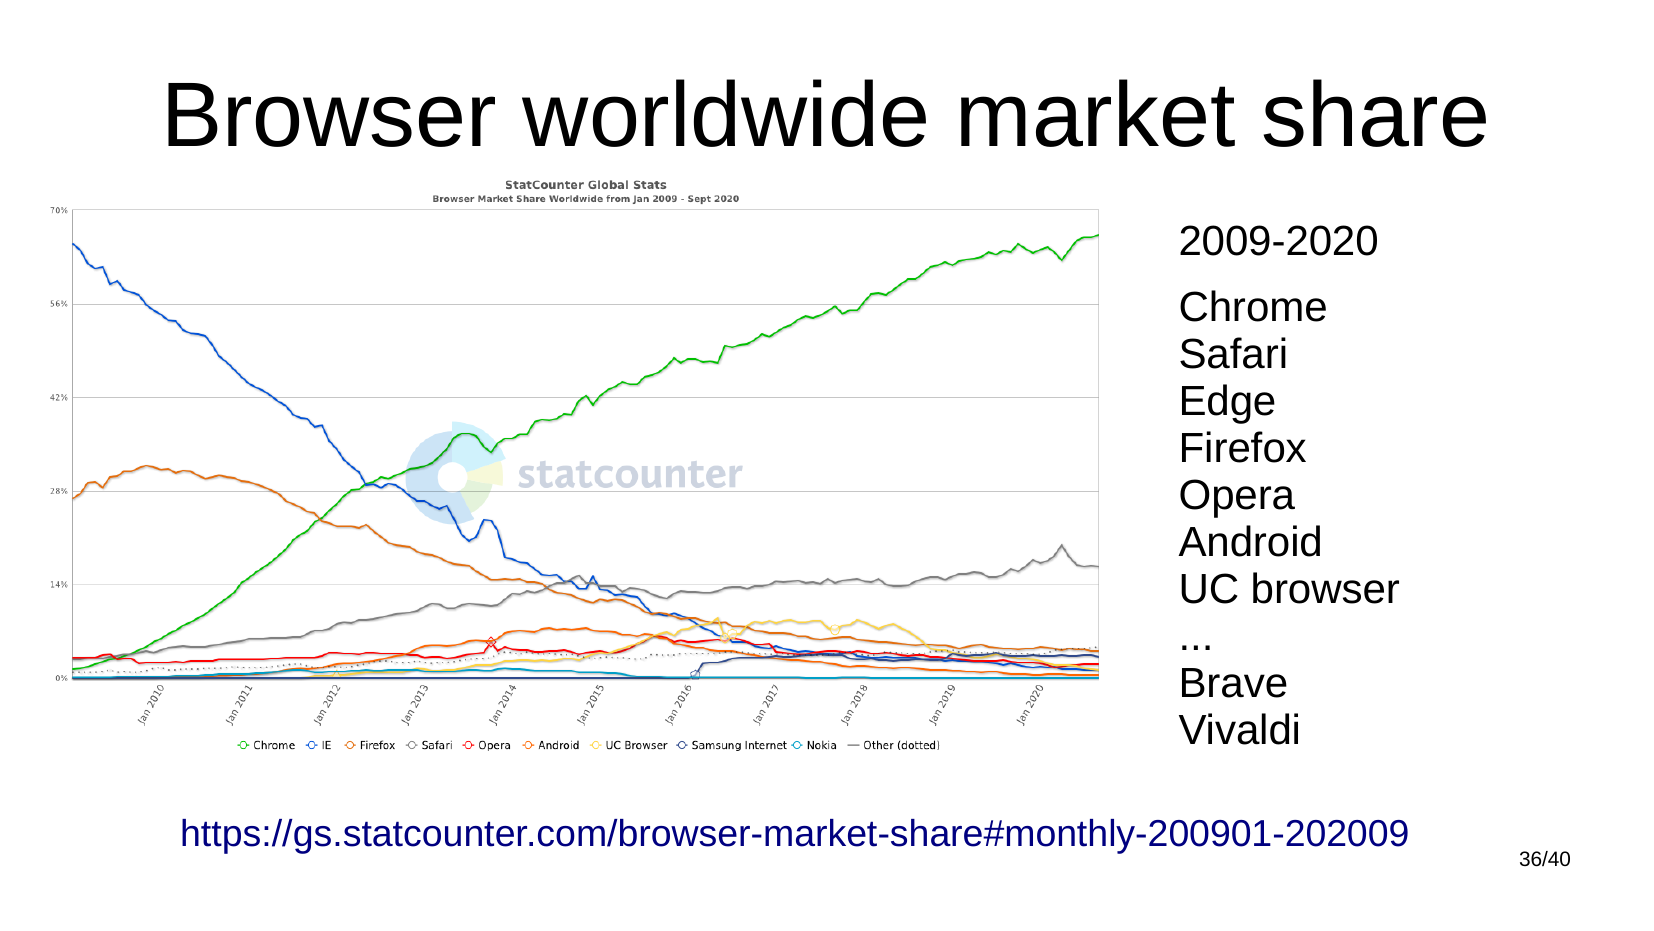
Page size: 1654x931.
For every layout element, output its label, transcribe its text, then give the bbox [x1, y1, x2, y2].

title Browser worldwide market share [82, 37, 1571, 193]
picture [48, 177, 1099, 768]
list 2009-2020 Chrome Safari Edge Firefox Opera Android UC browser ... Brave Vivaldi [1133, 217, 1571, 758]
text_box https://gs.statcounter.com/browser-market-share#monthly-200901-202009 [165, 805, 1425, 863]
